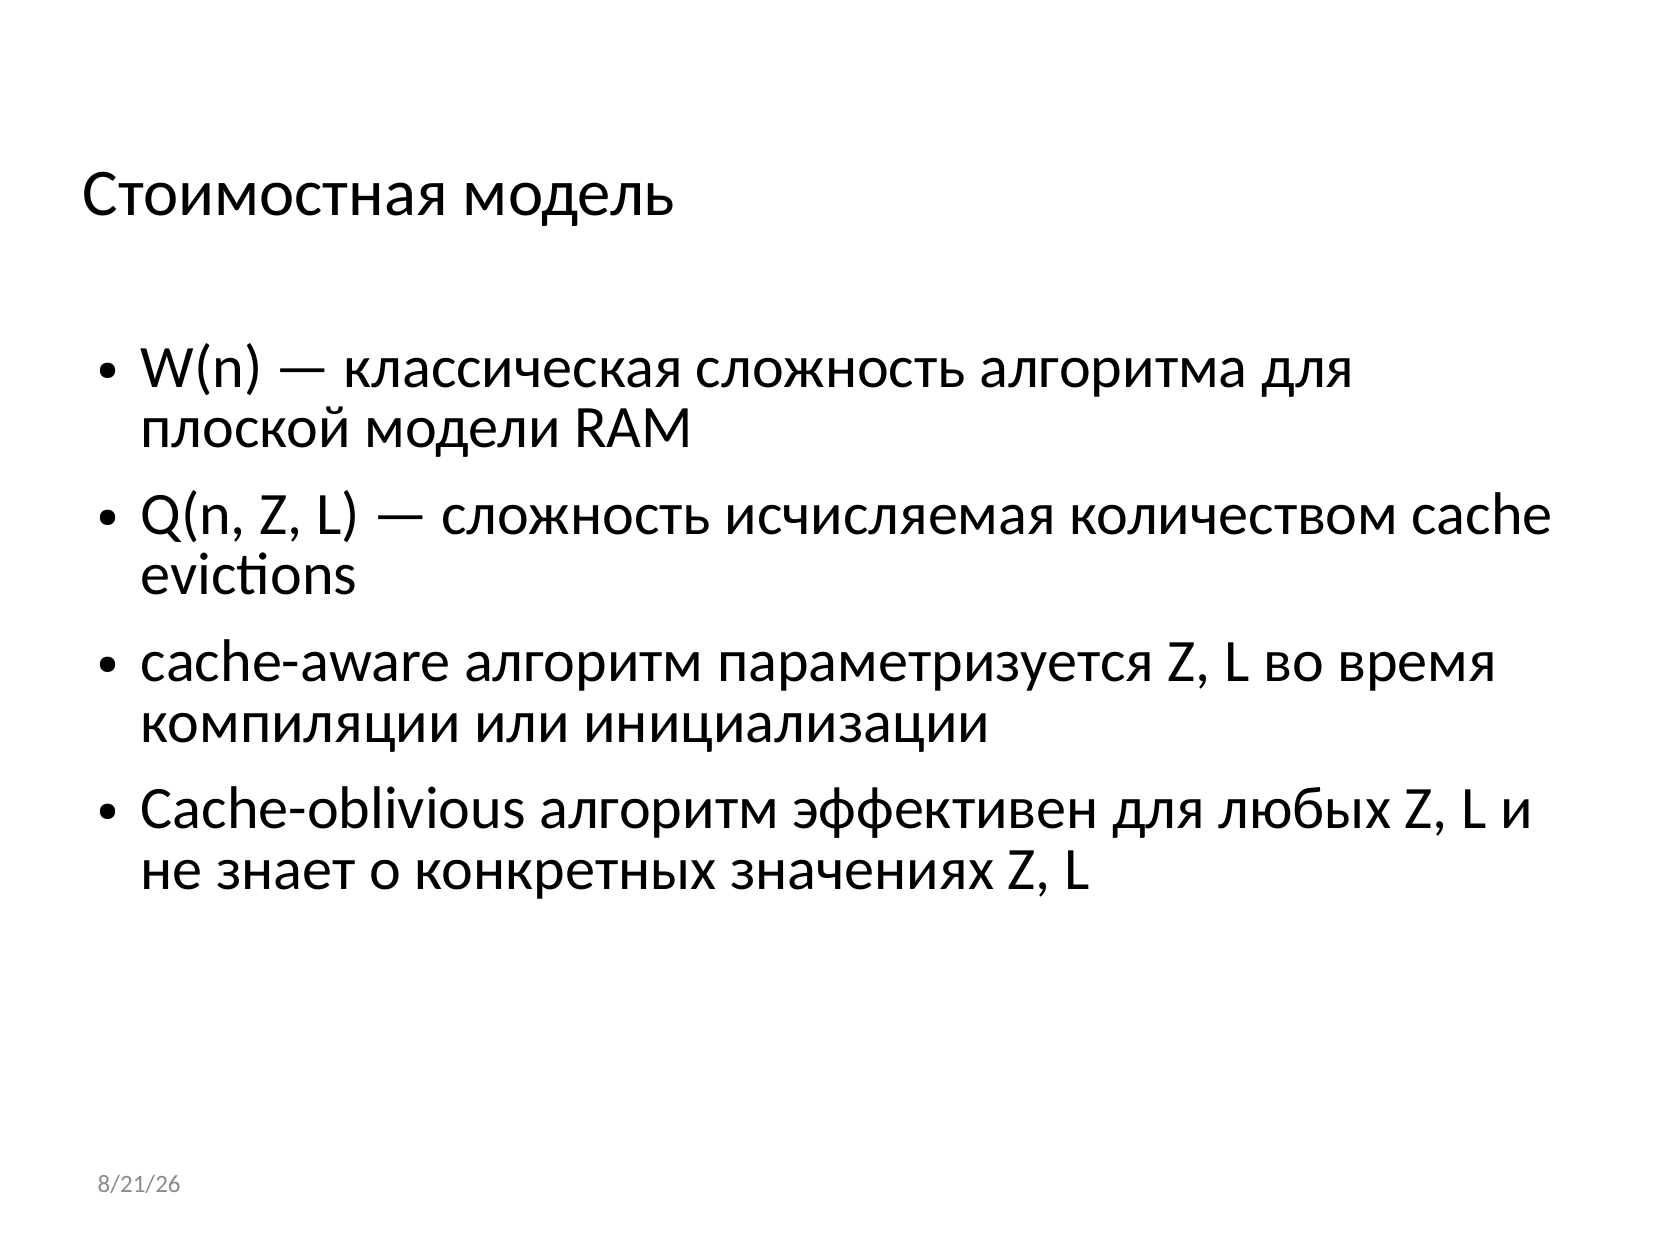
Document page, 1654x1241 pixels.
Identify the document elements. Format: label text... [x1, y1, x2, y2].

list W(n) — классическая сложность алгоритма для плоской модели RAM Q(n, Z, L) — сложность исчисляемая количеством cache evictions сache-aware алгоритм параметризуется Z, L во время компиляции или инициализации Cache-oblivious алгоритм эффективен для любых Z, L и не знает о конкретных значениях Z, L [82, 342, 1571, 910]
title Cтоимостная модель [82, 95, 1571, 302]
